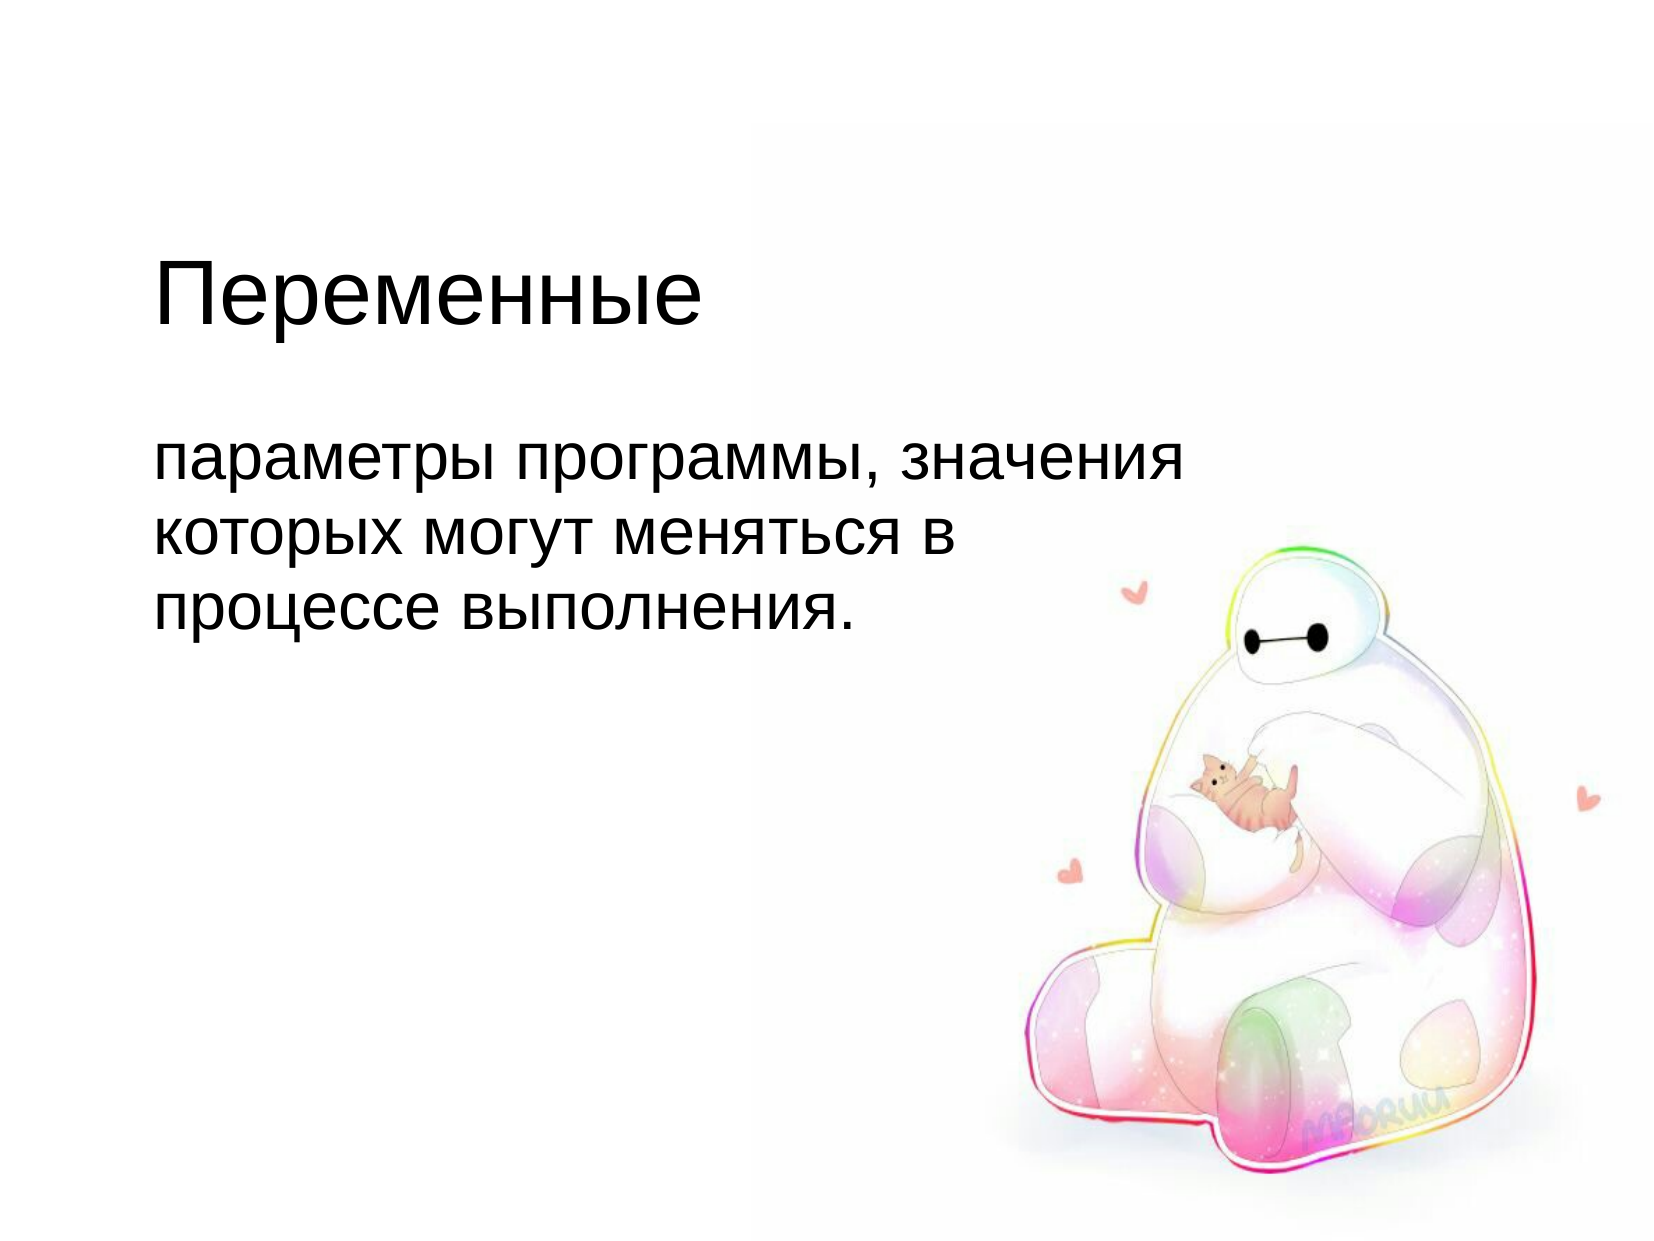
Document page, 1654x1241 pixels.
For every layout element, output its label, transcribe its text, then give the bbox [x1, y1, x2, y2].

picture [751, 123, 1654, 1241]
title Переменные [153, 188, 1371, 397]
subtitle параметры программы, значения которых могут меняться в процессе выполнения. [153, 377, 1217, 686]
